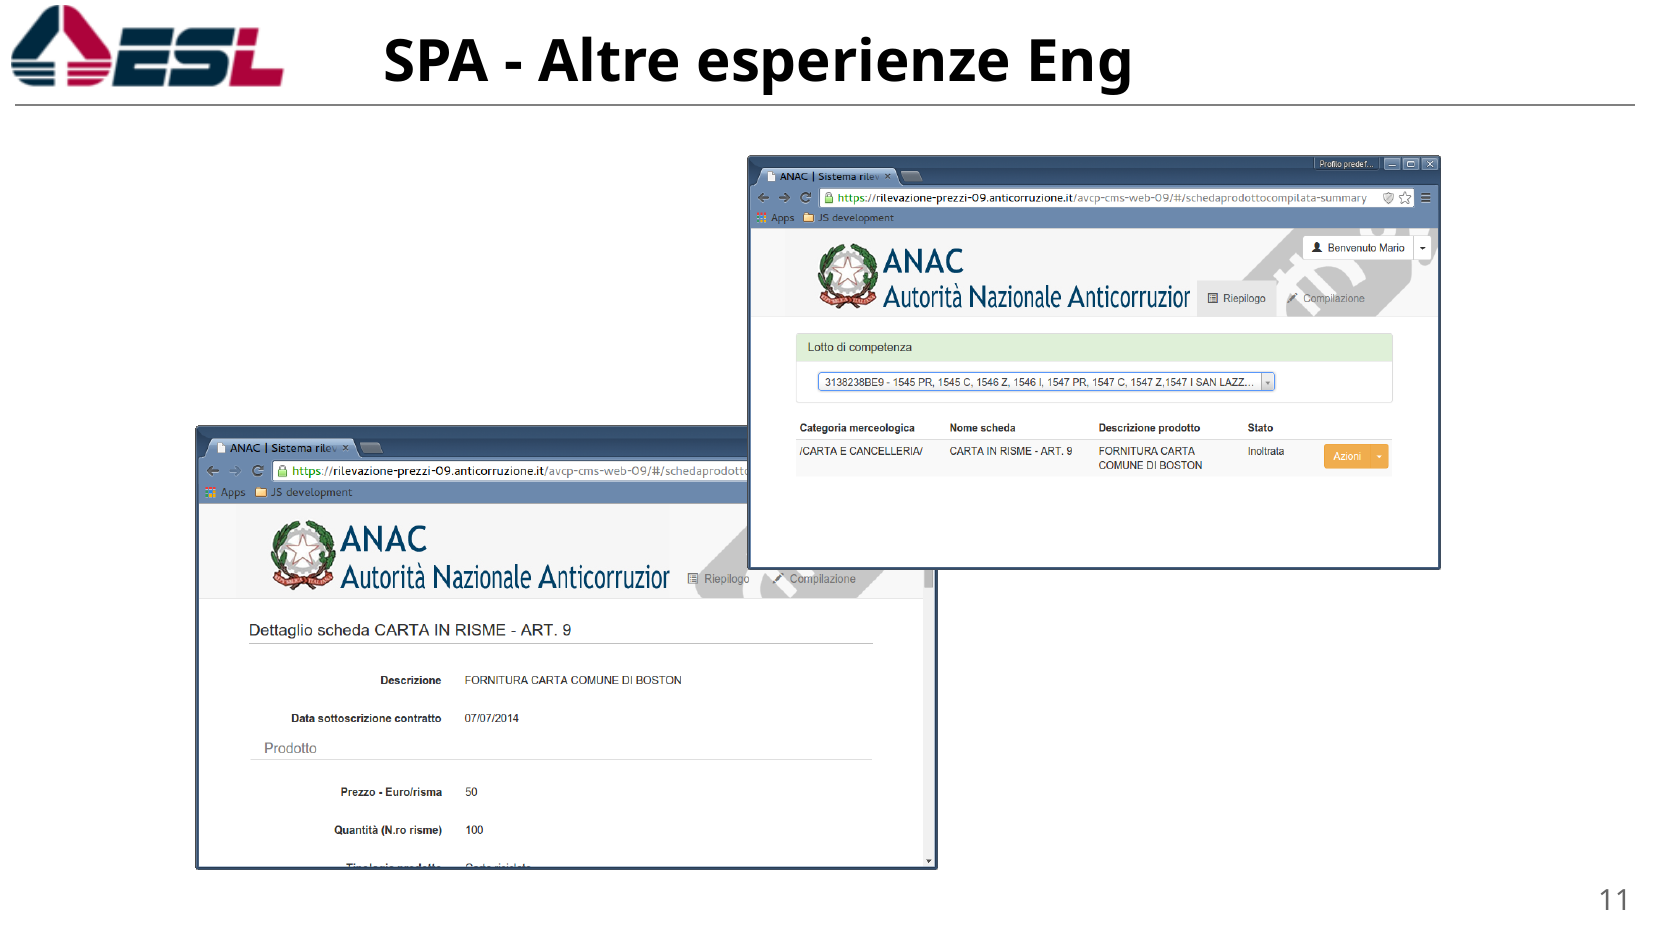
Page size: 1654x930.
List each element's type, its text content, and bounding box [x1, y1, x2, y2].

title SPA - Altre esperienze Eng [335, 0, 1653, 103]
picture [195, 155, 1441, 871]
picture [11, 5, 288, 90]
